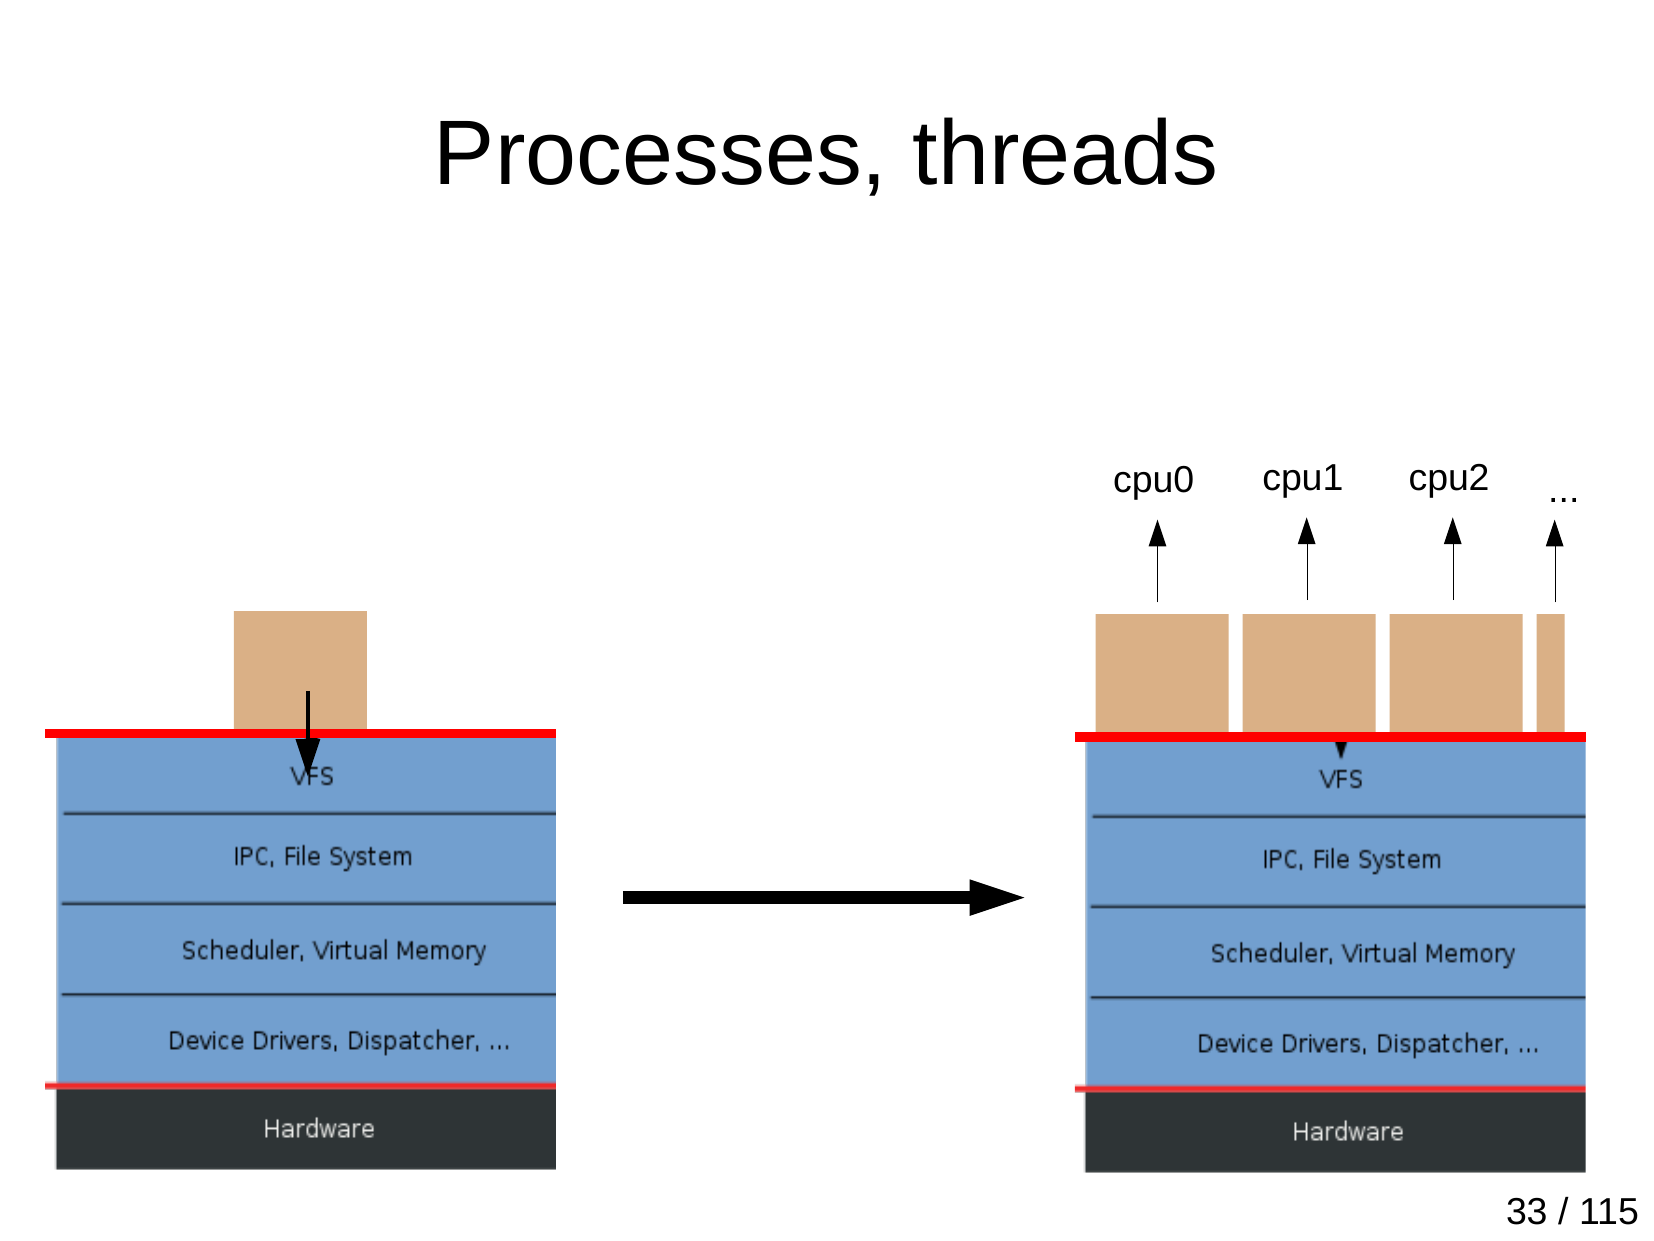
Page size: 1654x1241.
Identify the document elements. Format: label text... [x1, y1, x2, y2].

picture [45, 738, 556, 1202]
text_box cpu0 [1098, 451, 1210, 508]
text_box <number> / 115 [1380, 1183, 1654, 1241]
title Processes, threads [82, 49, 1571, 257]
text_box [1389, 614, 1523, 732]
text_box [233, 611, 367, 729]
text_box cpu1 [1247, 448, 1359, 506]
picture [1074, 736, 1586, 1205]
text_box [1242, 614, 1376, 732]
text_box [1095, 614, 1229, 732]
text_box ... [1533, 460, 1595, 518]
text_box [1536, 614, 1565, 732]
text_box cpu2 [1393, 448, 1505, 506]
